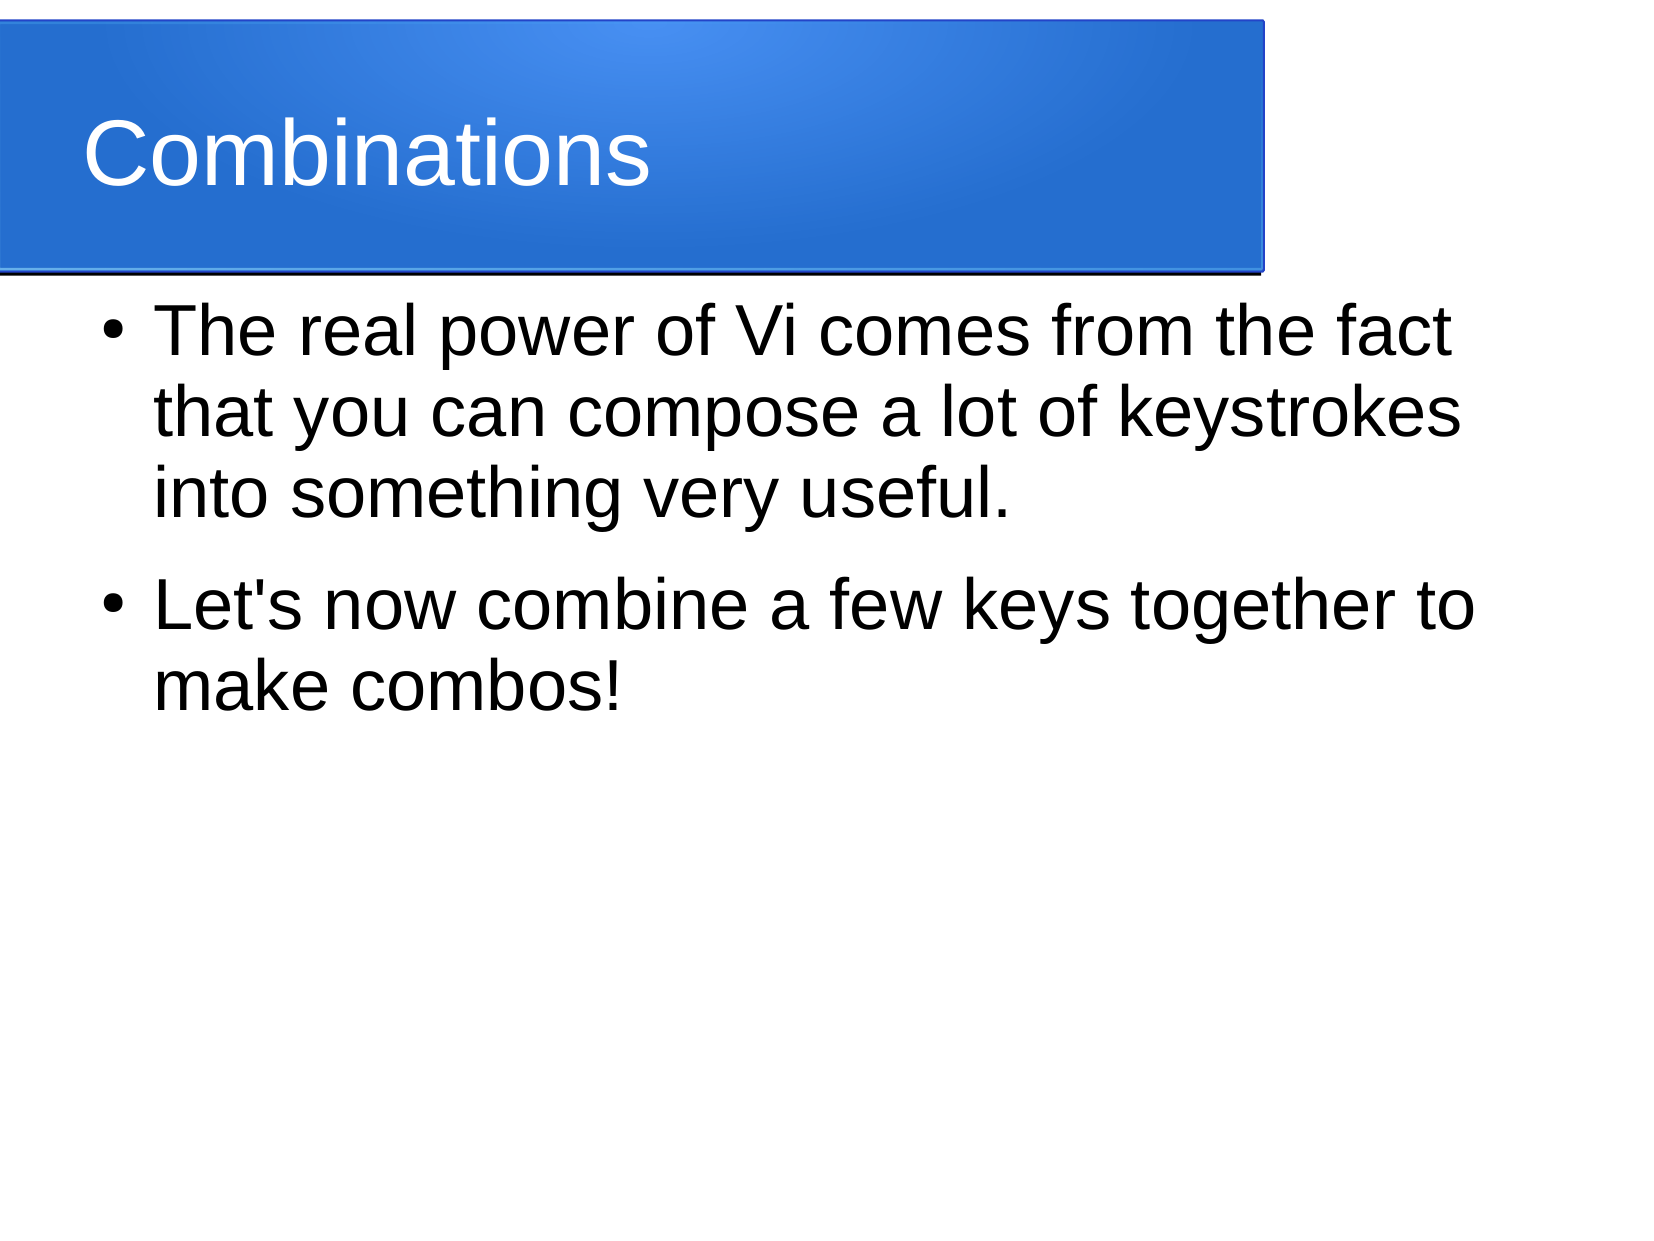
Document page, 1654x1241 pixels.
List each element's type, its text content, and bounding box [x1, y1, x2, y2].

list The real power of Vi comes from the fact that you can compose a lot of keystrokes into something very useful. Let's now combine a few keys together to make combos! [82, 290, 1538, 1010]
title Combinations [82, 49, 1250, 257]
